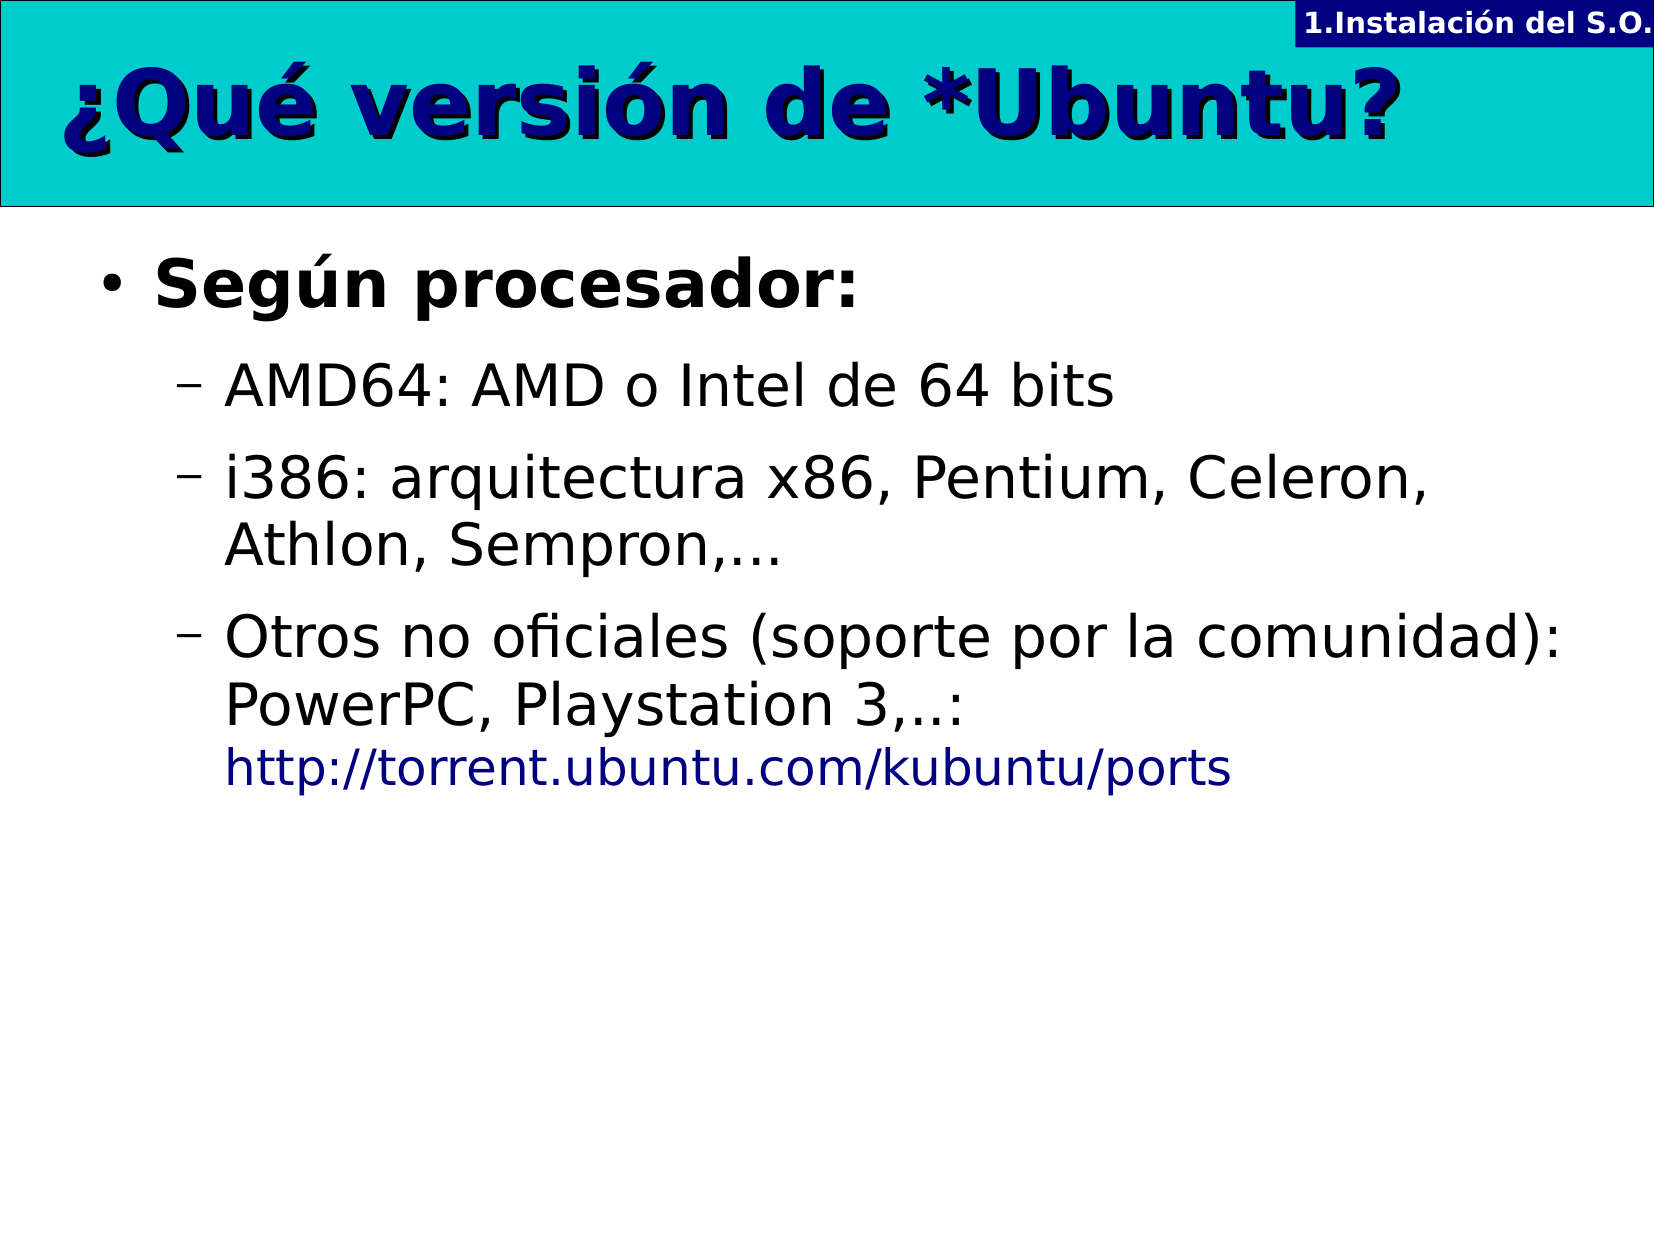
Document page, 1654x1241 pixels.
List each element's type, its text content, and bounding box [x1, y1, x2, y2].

list Según procesador: AMD64: AMD o Intel de 64 bits i386: arquitectura x86, Pentium, Celeron, Athlon, Sempron,... Otros no oficiales (soporte por la comunidad): PowerPC, Playstation 3,..: http://torrent.ubuntu.com/kubuntu/ports [82, 245, 1571, 1109]
title ¿Qué versión de *Ubuntu? [59, 14, 1654, 192]
text_box 1.Instalación del S.O. [1295, 0, 1654, 48]
